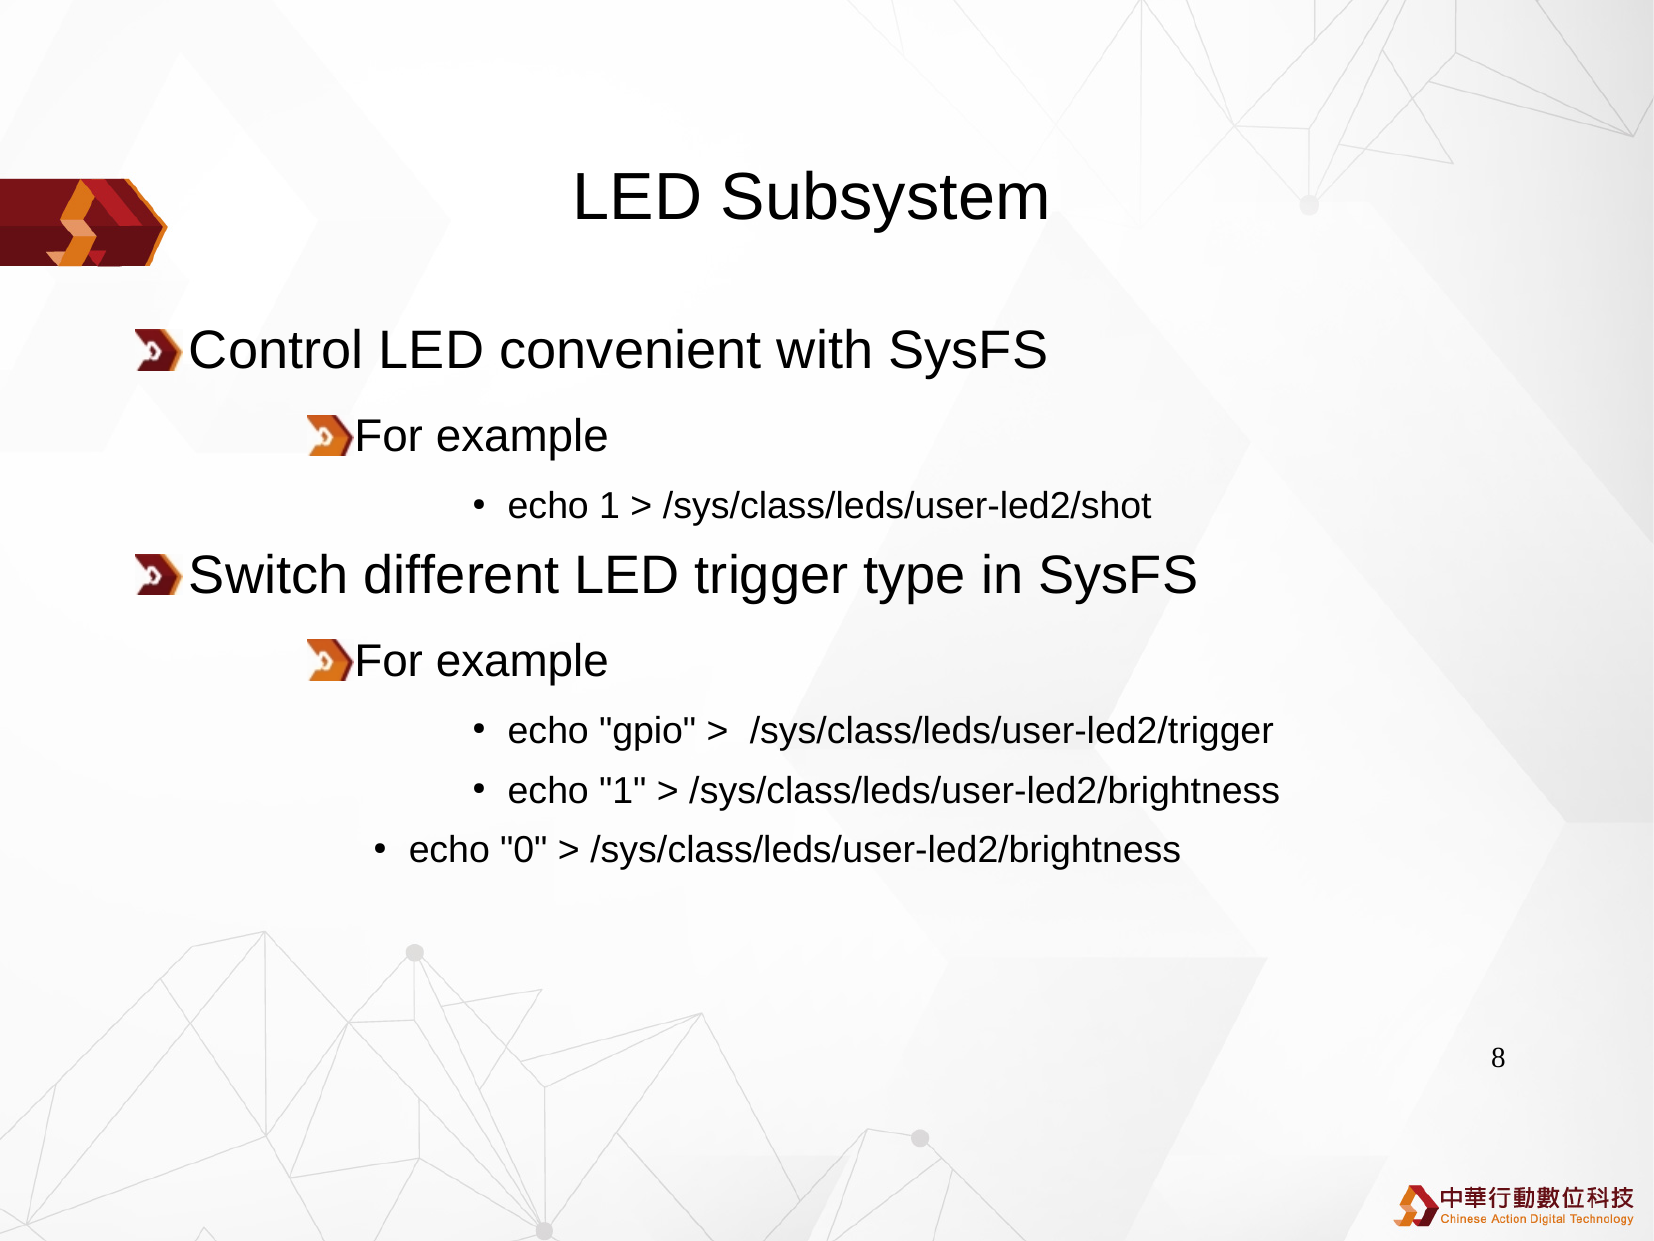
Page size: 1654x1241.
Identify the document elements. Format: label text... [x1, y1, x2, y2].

title LED Subsystem [118, 112, 1506, 281]
list Control LED convenient with SysFS For example echo 1 > /sys/class/leds/user-led2/shot Switch different LED trigger type in SysFS For example echo "gpio" > /sys/class/leds/user-led2/trigger echo "1" > /sys/class/leds/user-led2/brightness echo "0" > /sys/class/leds/user-led2/brightness [118, 319, 1571, 1040]
picture [0, 0, 1654, 1241]
